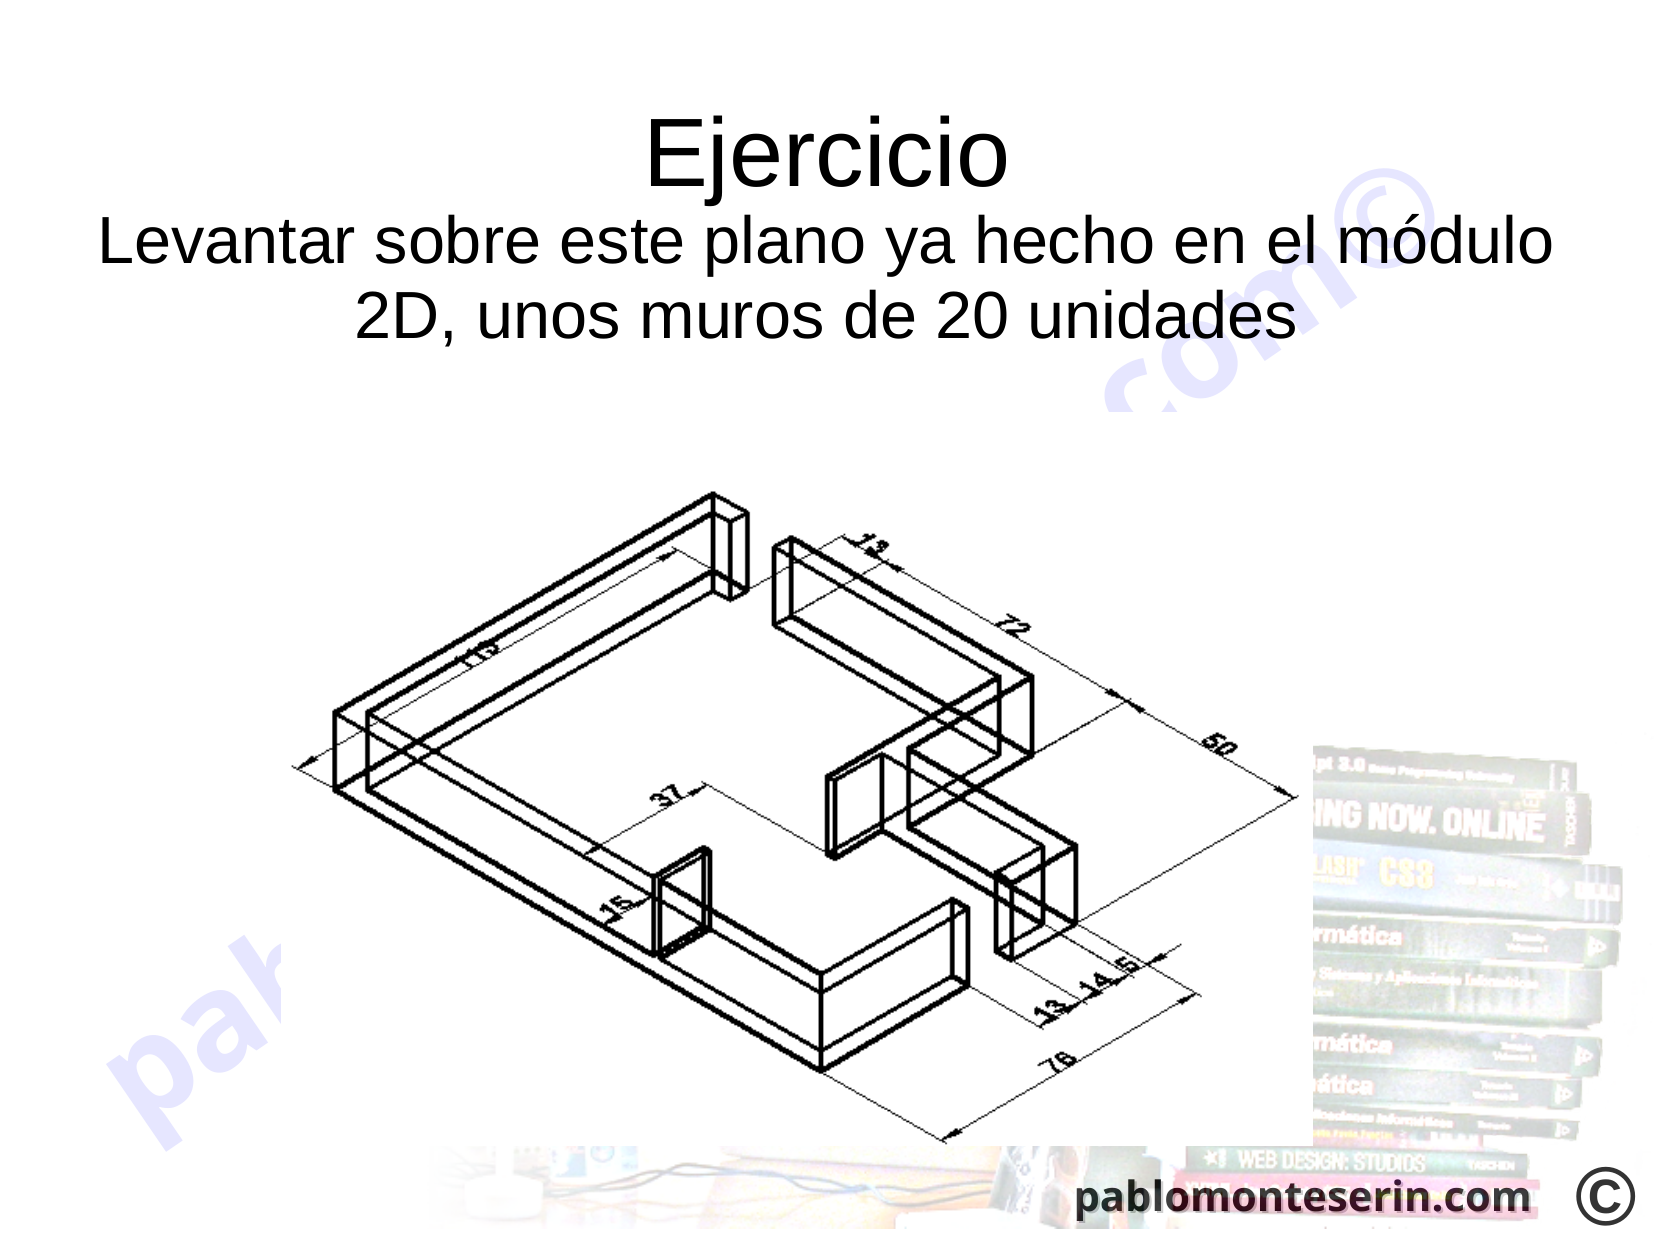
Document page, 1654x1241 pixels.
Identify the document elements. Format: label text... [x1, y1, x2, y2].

title Ejercicio [82, 49, 1571, 203]
subtitle Levantar sobre este plano ya hecho en el módulo 2D, unos muros de 20 unidades [82, 203, 1571, 354]
picture [281, 412, 1654, 1229]
